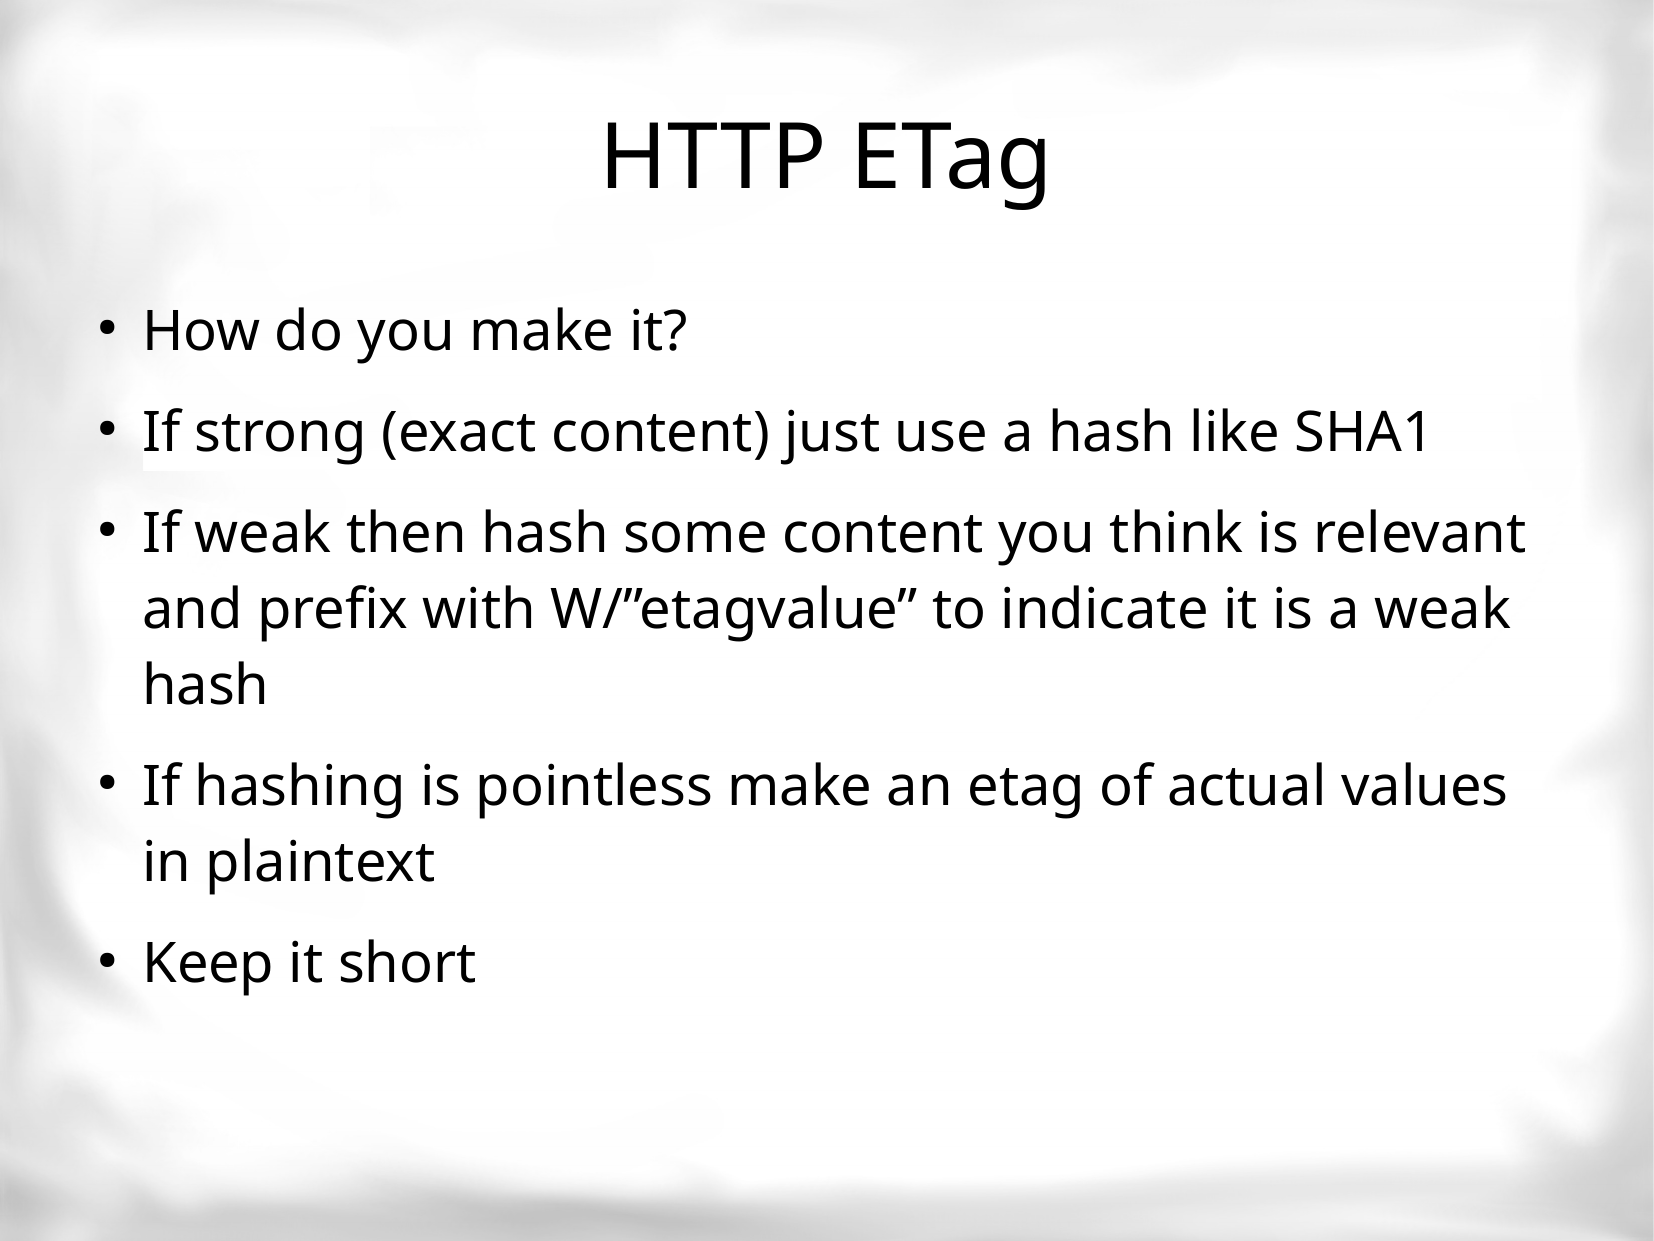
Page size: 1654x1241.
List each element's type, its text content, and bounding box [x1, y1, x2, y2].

list How do you make it? If strong (exact content) just use a hash like SHA1 If weak then hash some content you think is relevant and prefix with W/”etagvalue” to indicate it is a weak hash If hashing is pointless make an etag of actual values in plaintext Keep it short [82, 290, 1571, 1010]
title HTTP ETag [82, 49, 1571, 257]
picture [0, 0, 1654, 1241]
